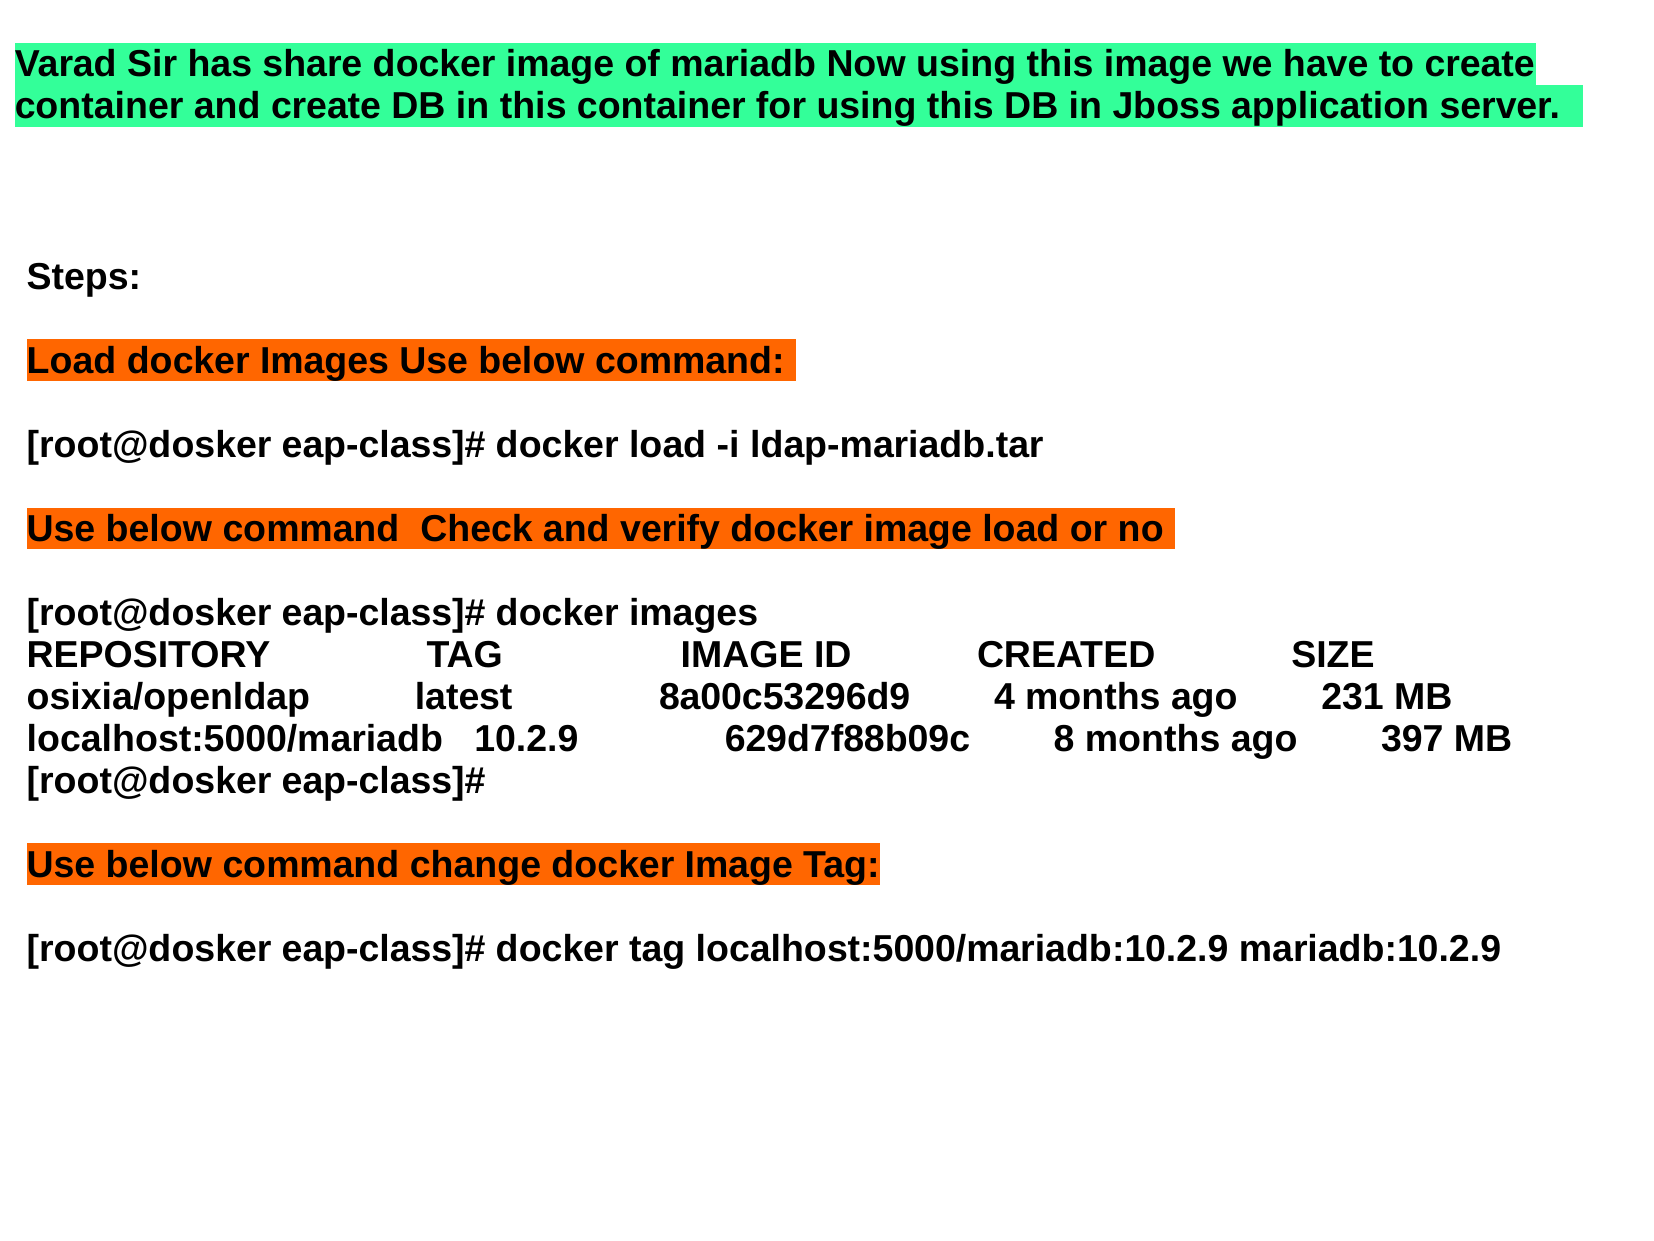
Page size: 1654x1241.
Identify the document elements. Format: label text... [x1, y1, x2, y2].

text_box Steps: Load docker Images Use below command: [root@dosker eap-class]# docker load -i ldap-mariadb.tar Use below command Check and verify docker image load or no [root@dosker eap-class]# docker images REPOSITORY TAG IMAGE ID CREATED SIZE osixia/openldap latest 8a00c53296d9 4 months ago 231 MB localhost:5000/mariadb 10.2.9 629d7f88b09c 8 months ago 397 MB [root@dosker eap-class]# Use below command change docker Image Tag: [root@dosker eap-class]# docker tag localhost:5000/mariadb:10.2.9 mariadb:10.2.9 [11, 248, 1642, 1241]
text_box Varad Sir has share docker image of mariadb Now using this image we have to create container and create DB in this container for using this DB in Jboss application server. [0, 35, 1654, 135]
